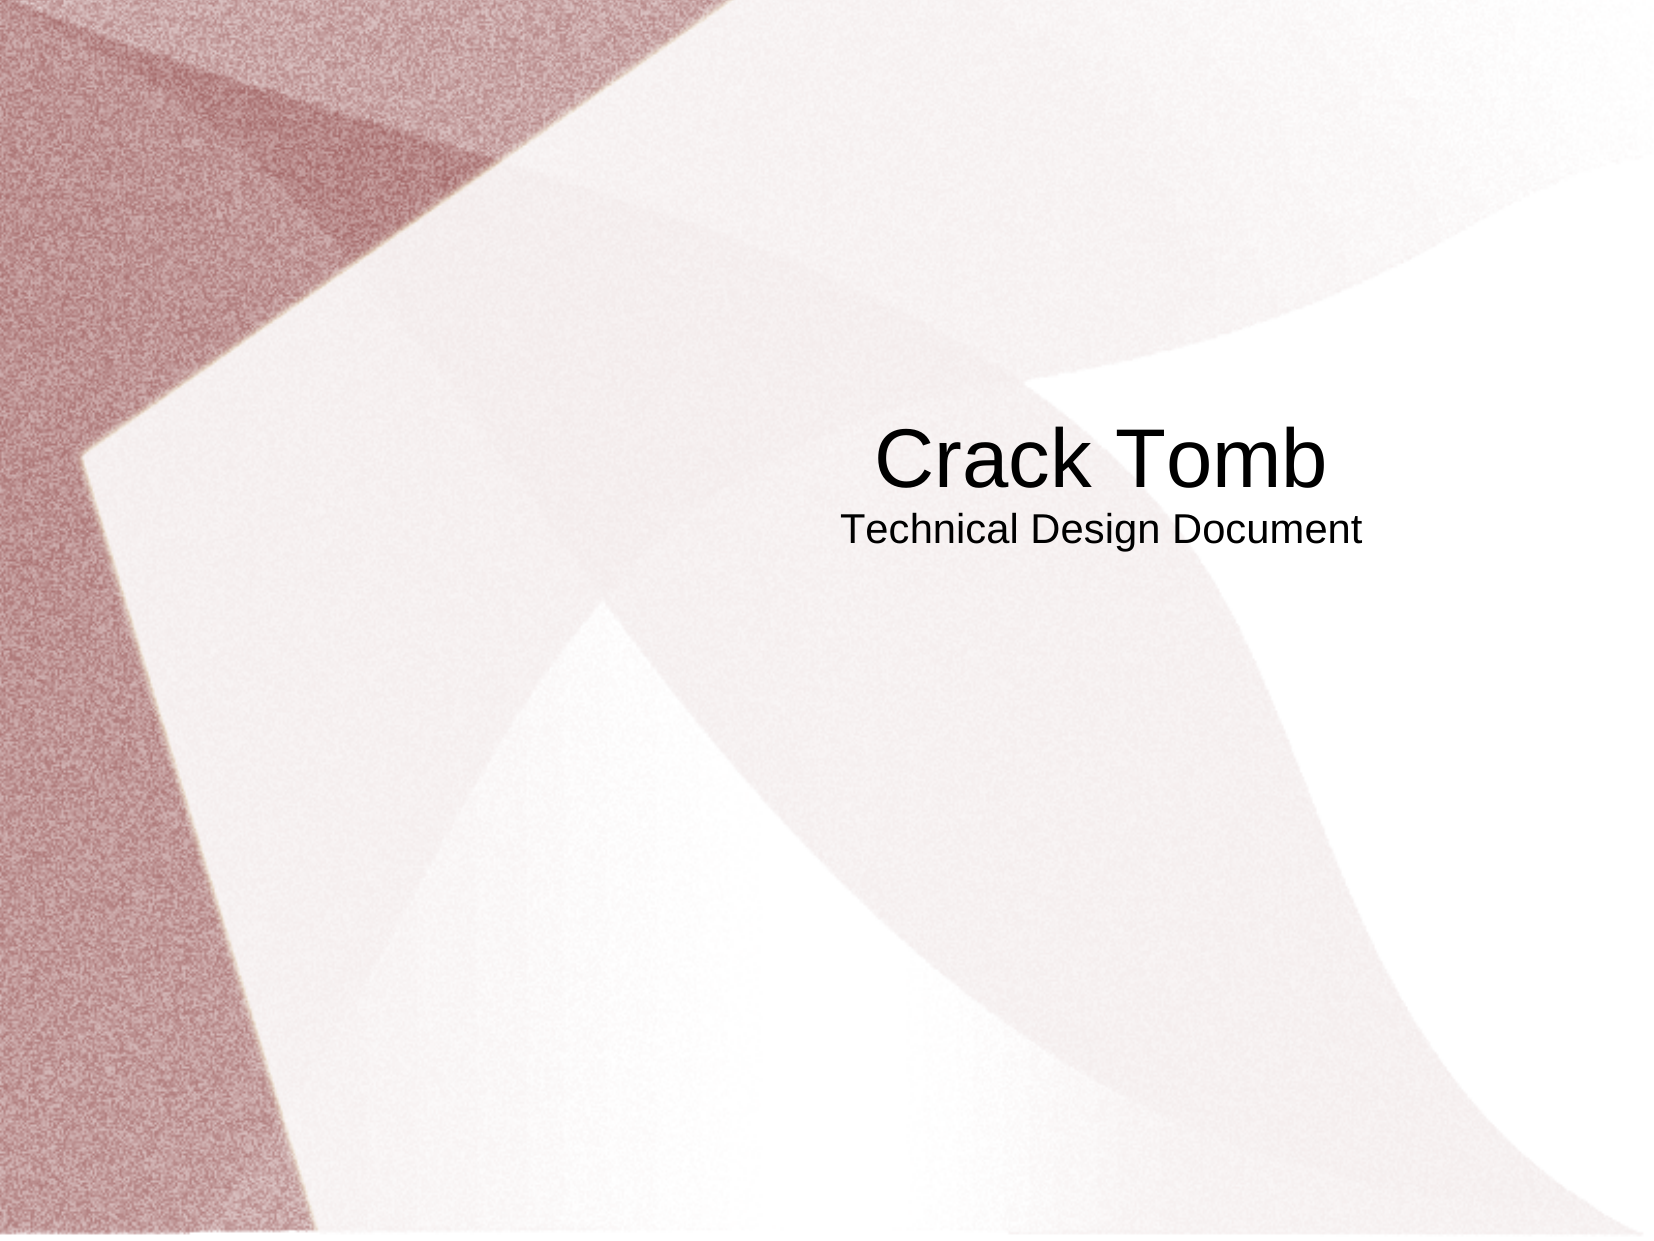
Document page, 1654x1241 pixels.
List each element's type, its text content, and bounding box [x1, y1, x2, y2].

subtitle Crack Tomb Technical Design Document [596, 49, 1607, 916]
picture [0, 0, 1654, 1241]
